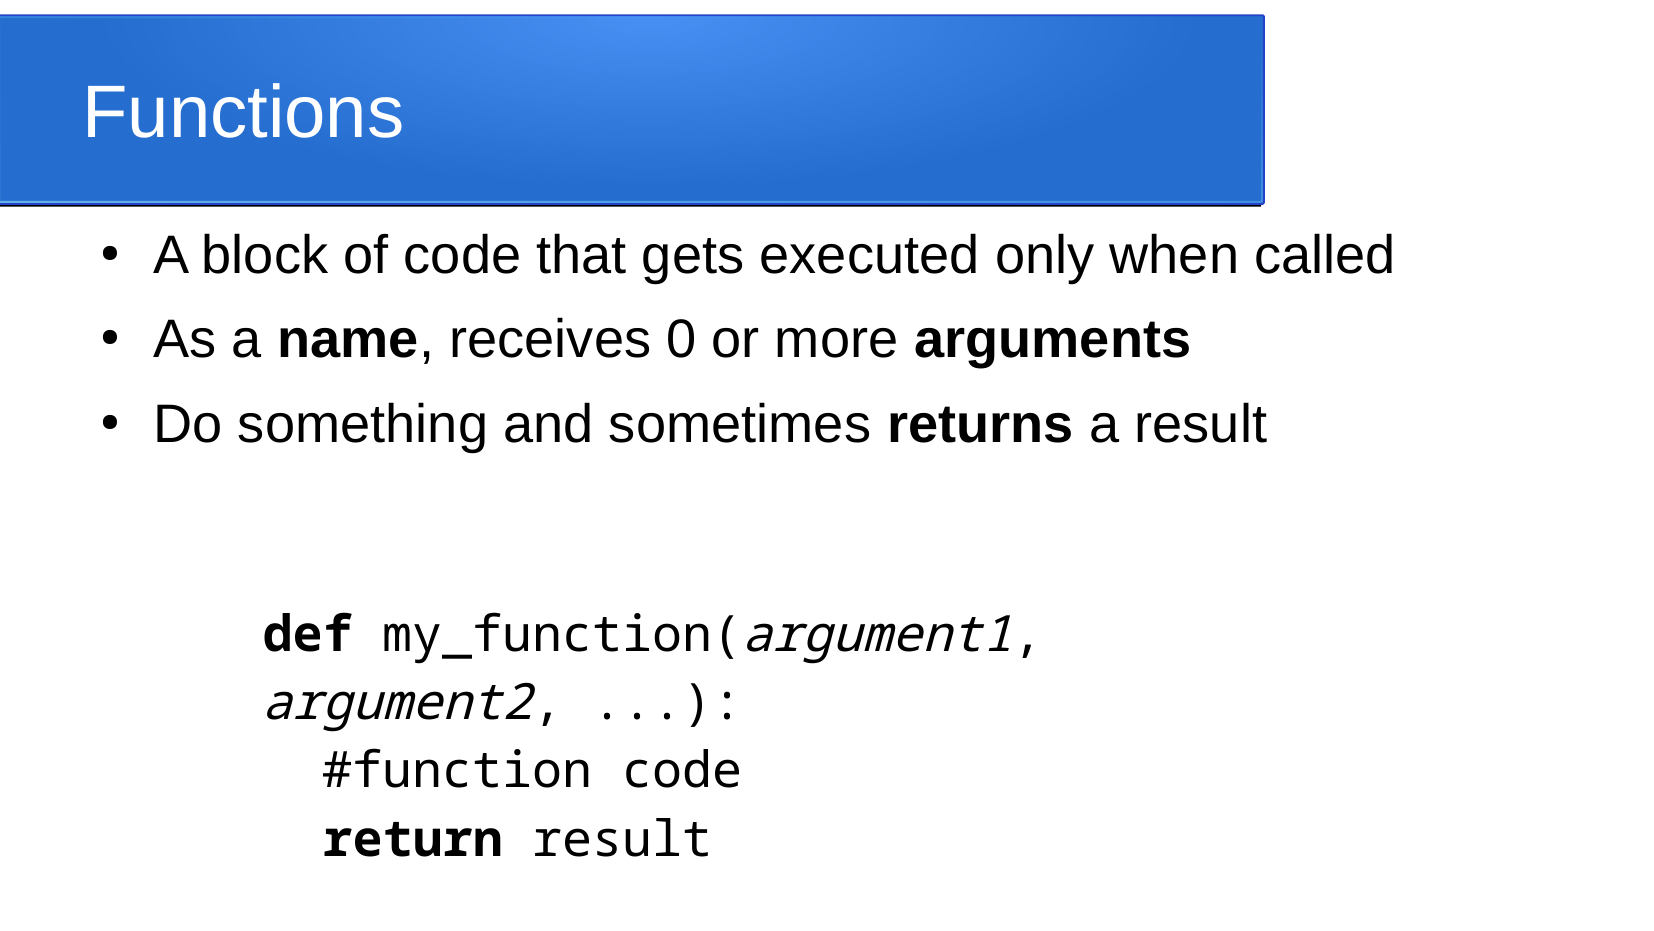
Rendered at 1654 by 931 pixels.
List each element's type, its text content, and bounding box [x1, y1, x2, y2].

text_box def my_function(argument1, argument2, ...): #function code return result [248, 590, 1359, 931]
title Functions [82, 35, 1235, 189]
list A block of code that gets executed only when called As a name, receives 0 or more arguments Do something and sometimes returns a result [82, 224, 1571, 764]
